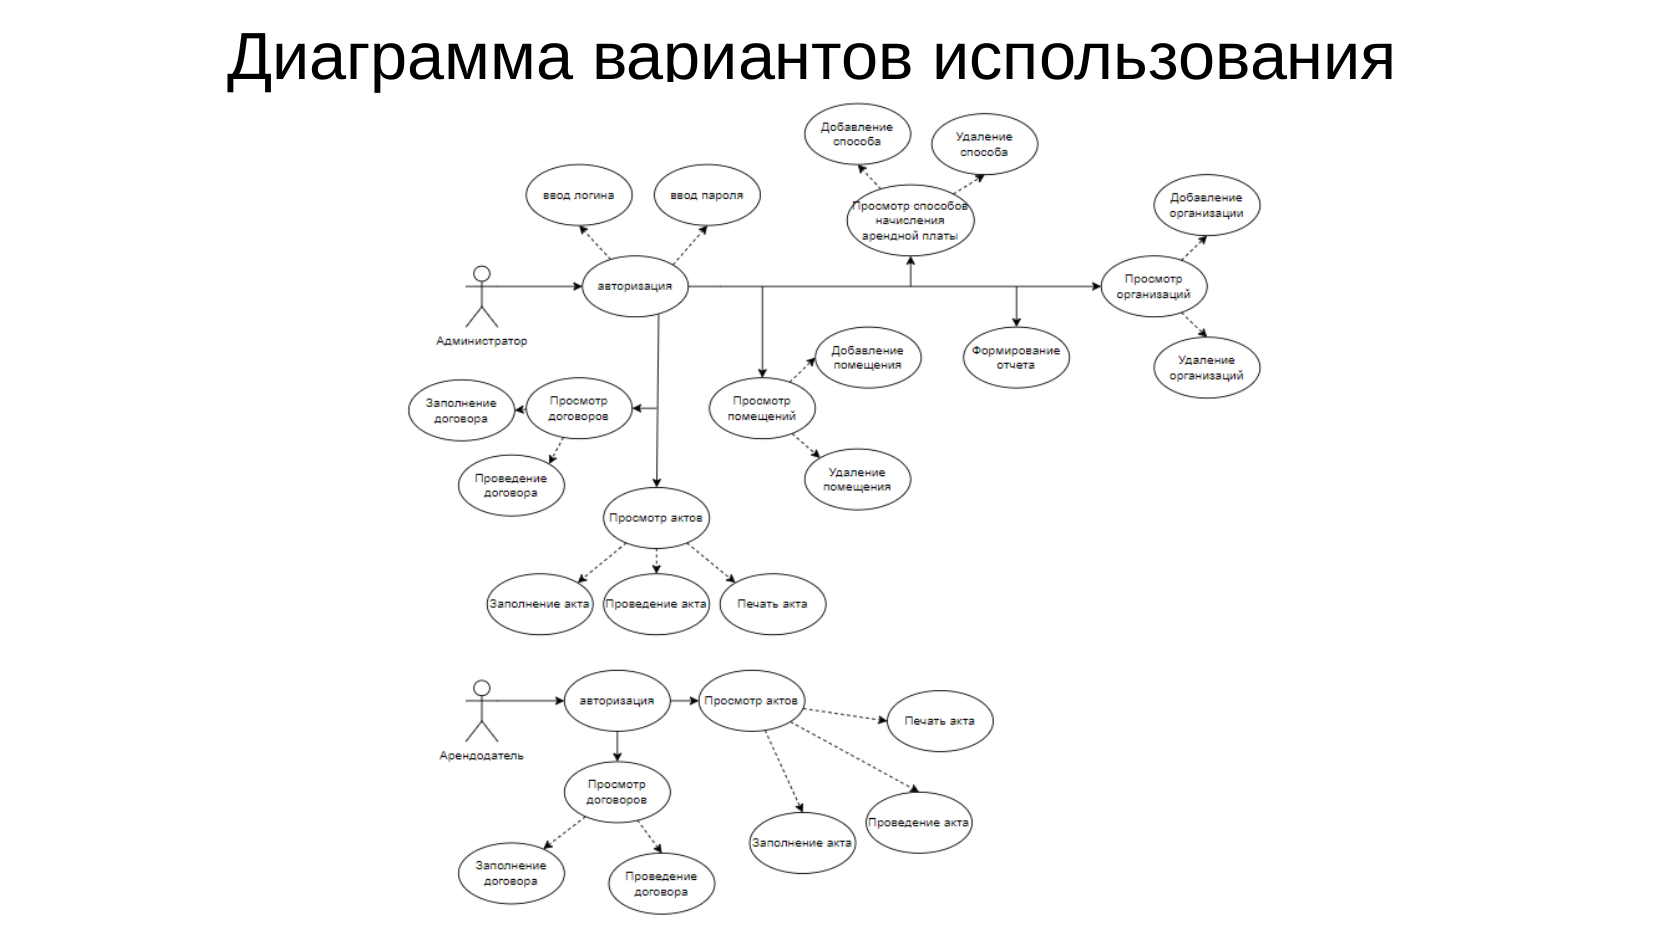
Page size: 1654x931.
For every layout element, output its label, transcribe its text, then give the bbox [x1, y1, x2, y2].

picture [401, 82, 1268, 922]
text_box Диаграмма вариантов использования [212, 11, 1654, 102]
